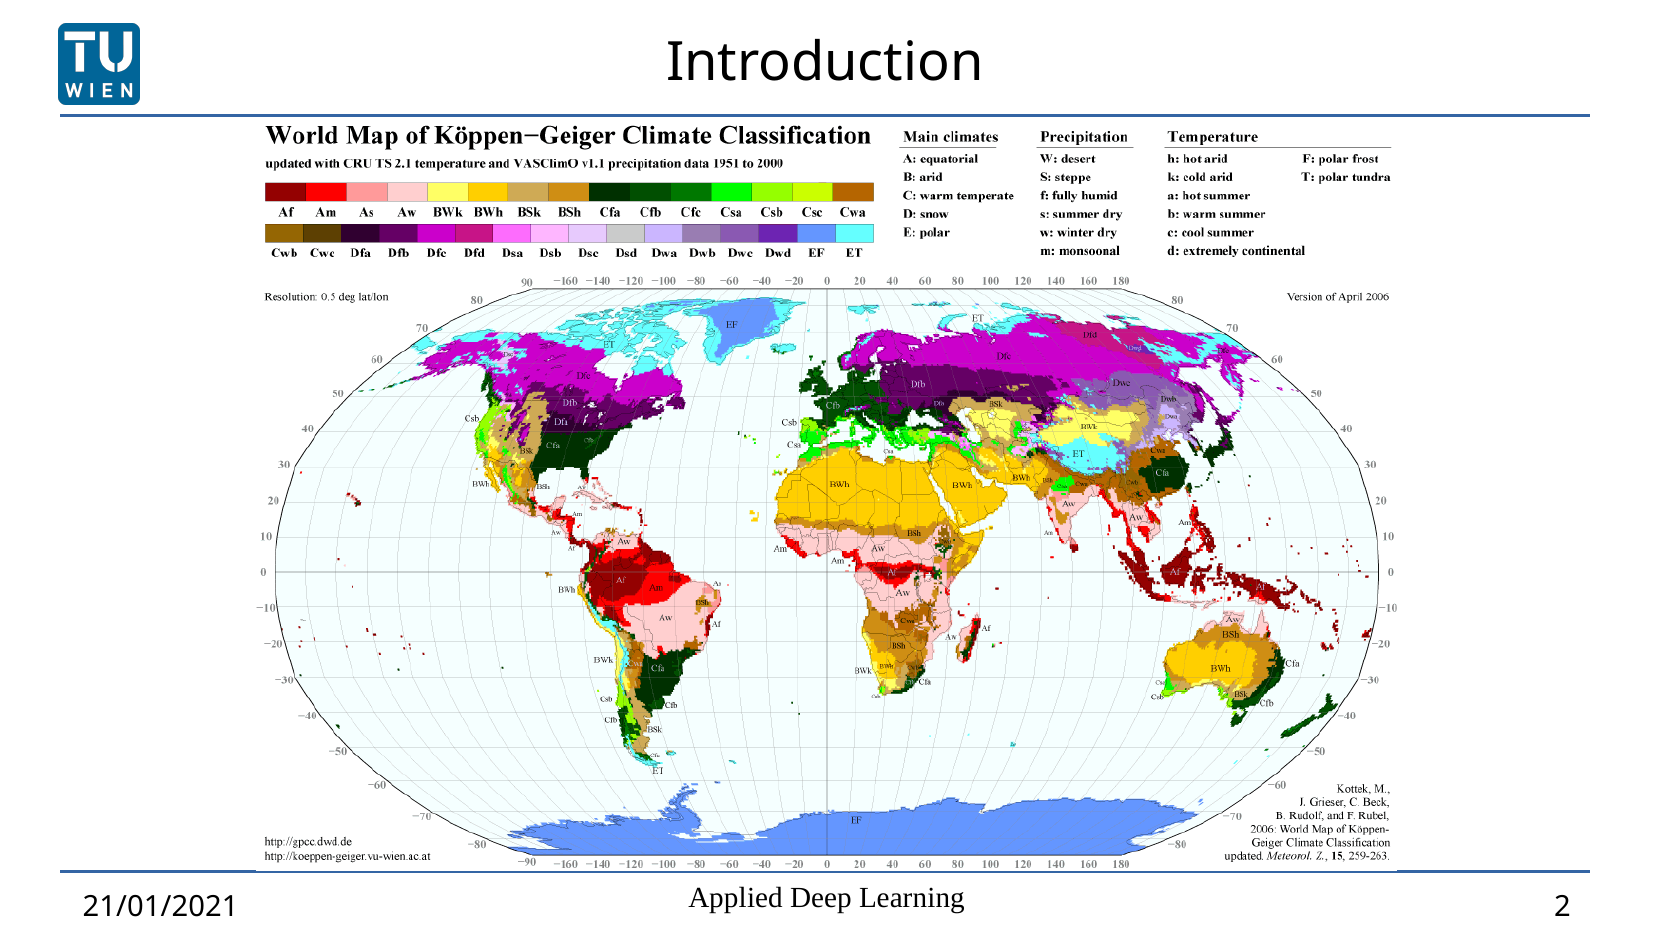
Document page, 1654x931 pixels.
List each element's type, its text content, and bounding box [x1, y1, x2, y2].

title Introduction [60, 22, 1591, 97]
picture [256, 121, 1397, 871]
